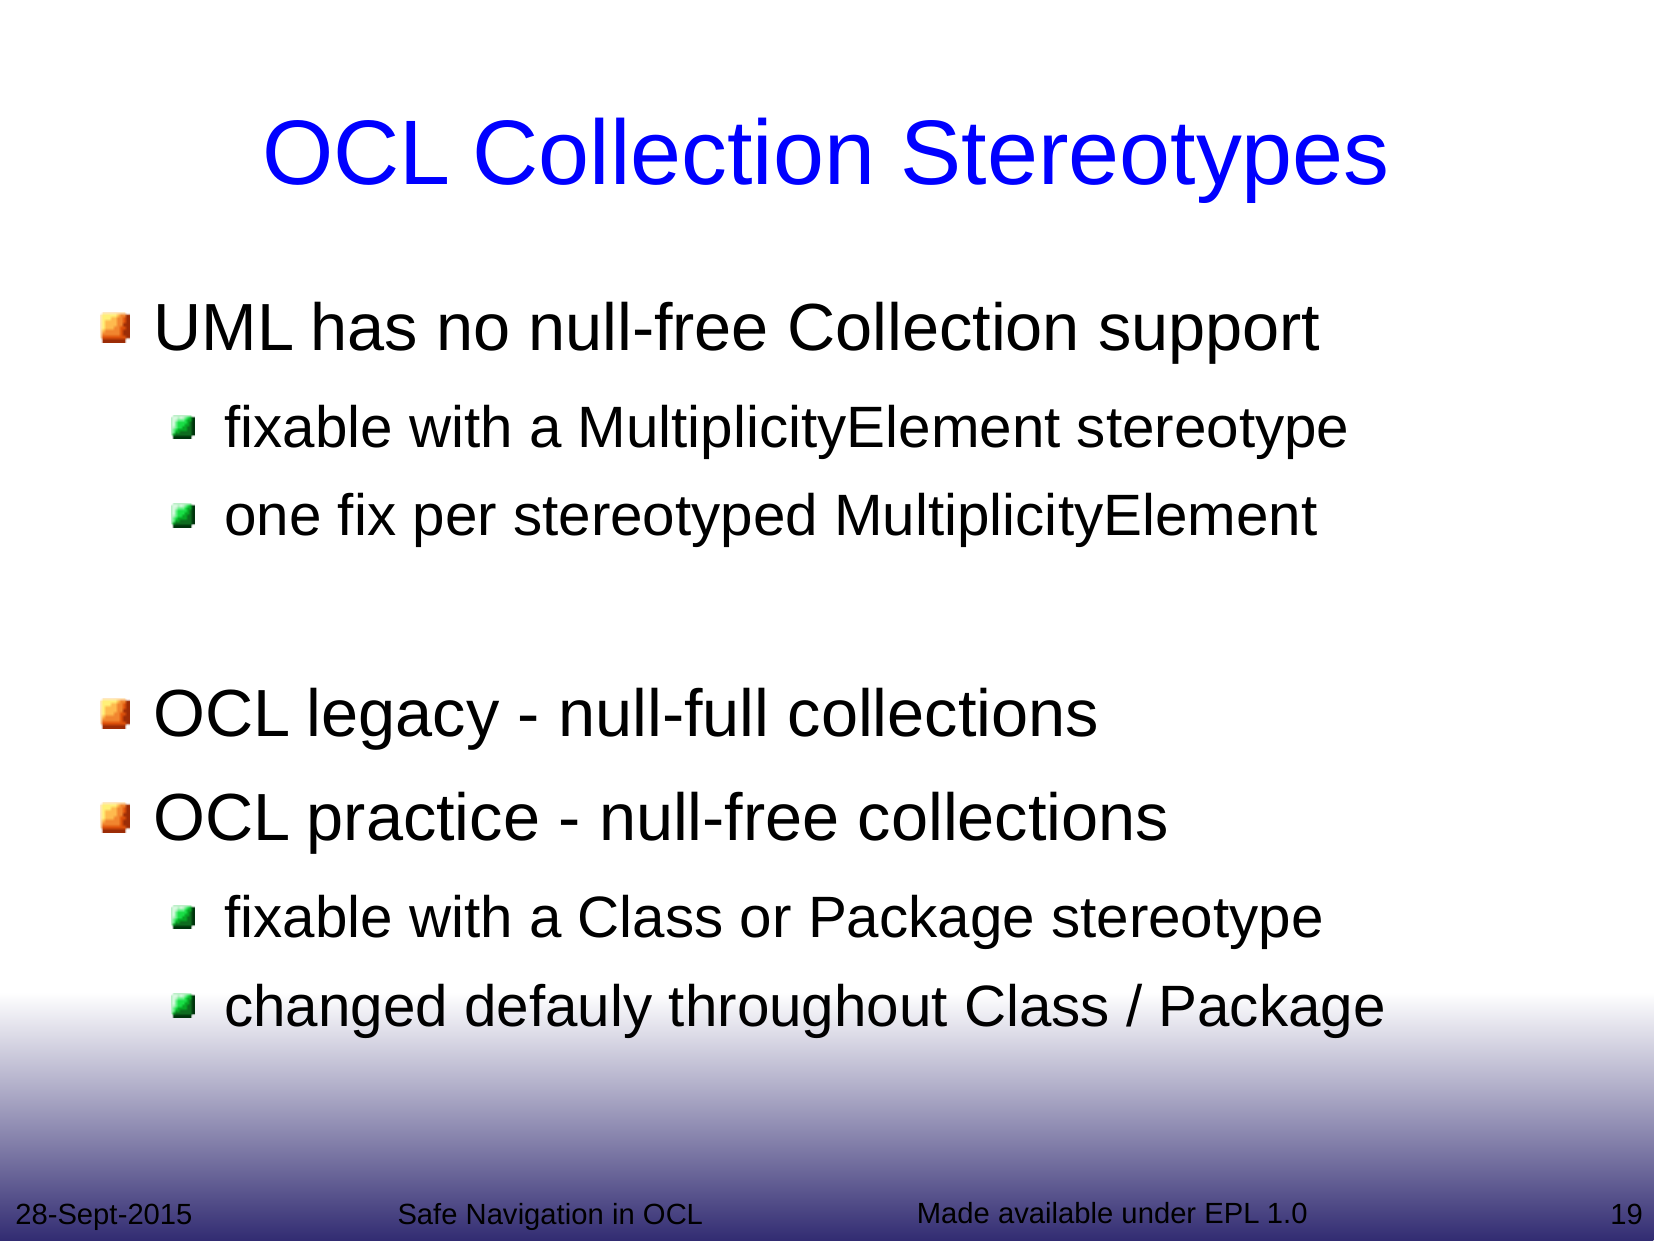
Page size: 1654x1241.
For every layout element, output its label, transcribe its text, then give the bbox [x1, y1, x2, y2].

list UML has no null-free Collection support fixable with a MultiplicityElement stereotype one fix per stereotyped MultiplicityElement OCL legacy - null-full collections OCL practice - null-free collections fixable with a Class or Package stereotype changed defauly throughout Class / Package [82, 290, 1571, 1109]
title OCL Collection Stereotypes [82, 49, 1571, 257]
